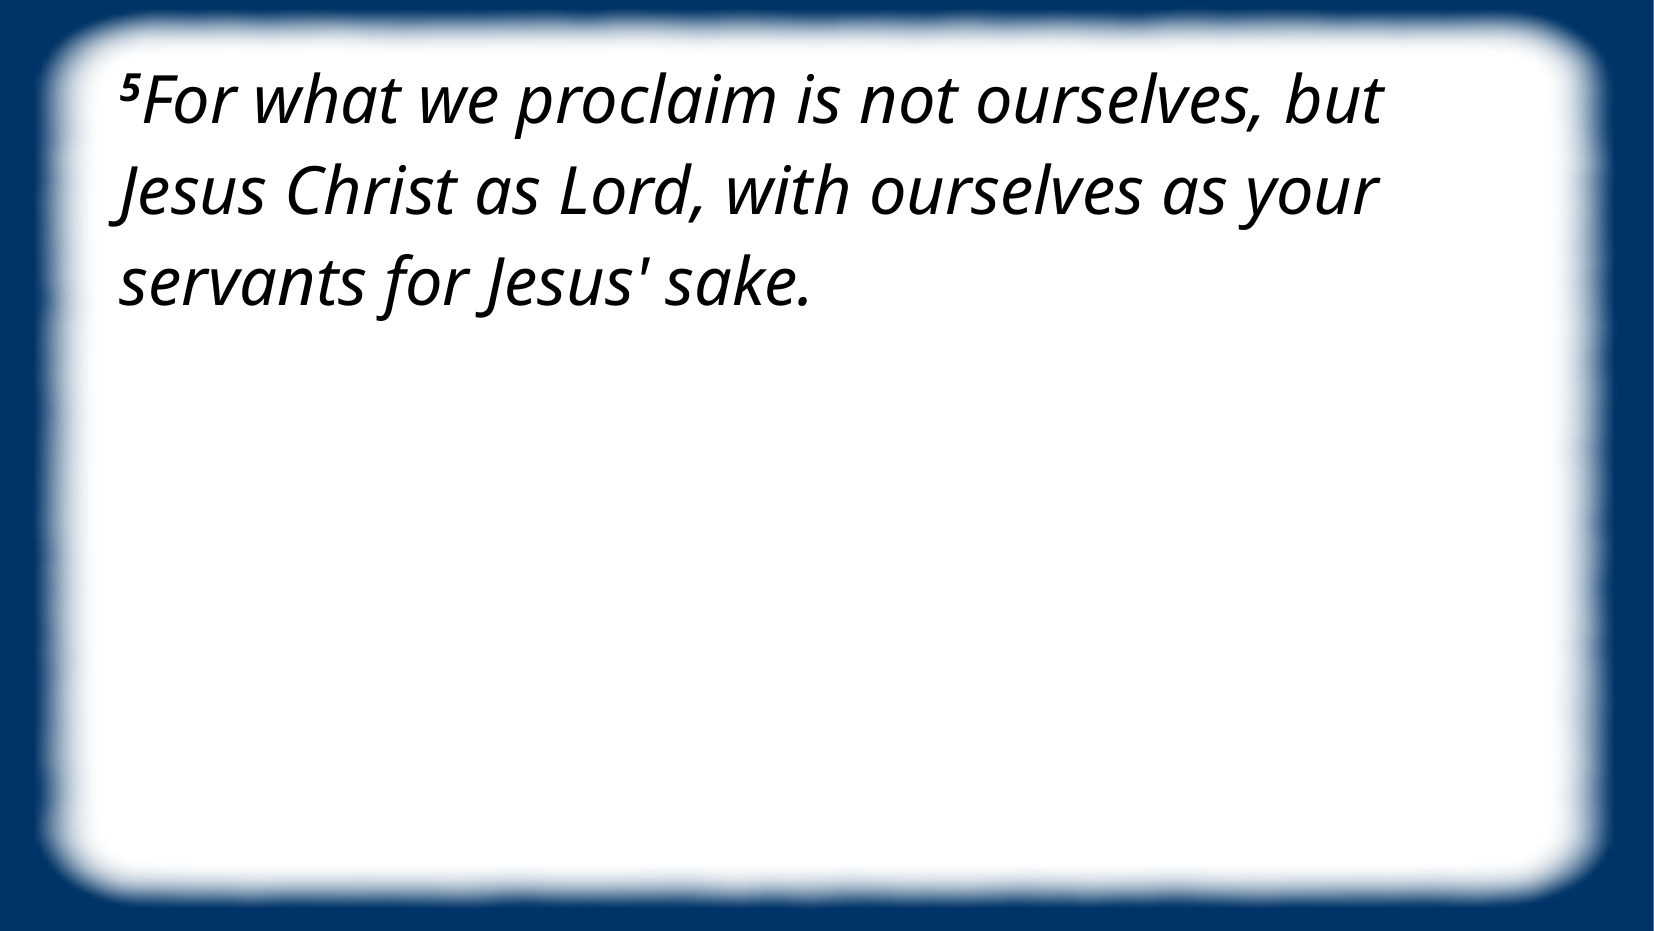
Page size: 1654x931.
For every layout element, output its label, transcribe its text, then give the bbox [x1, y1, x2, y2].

picture [0, 0, 1654, 931]
text_box 5For what we proclaim is not ourselves, but Jesus Christ as Lord, with ourselves as your servants for Jesus' sake. [105, 45, 1546, 346]
